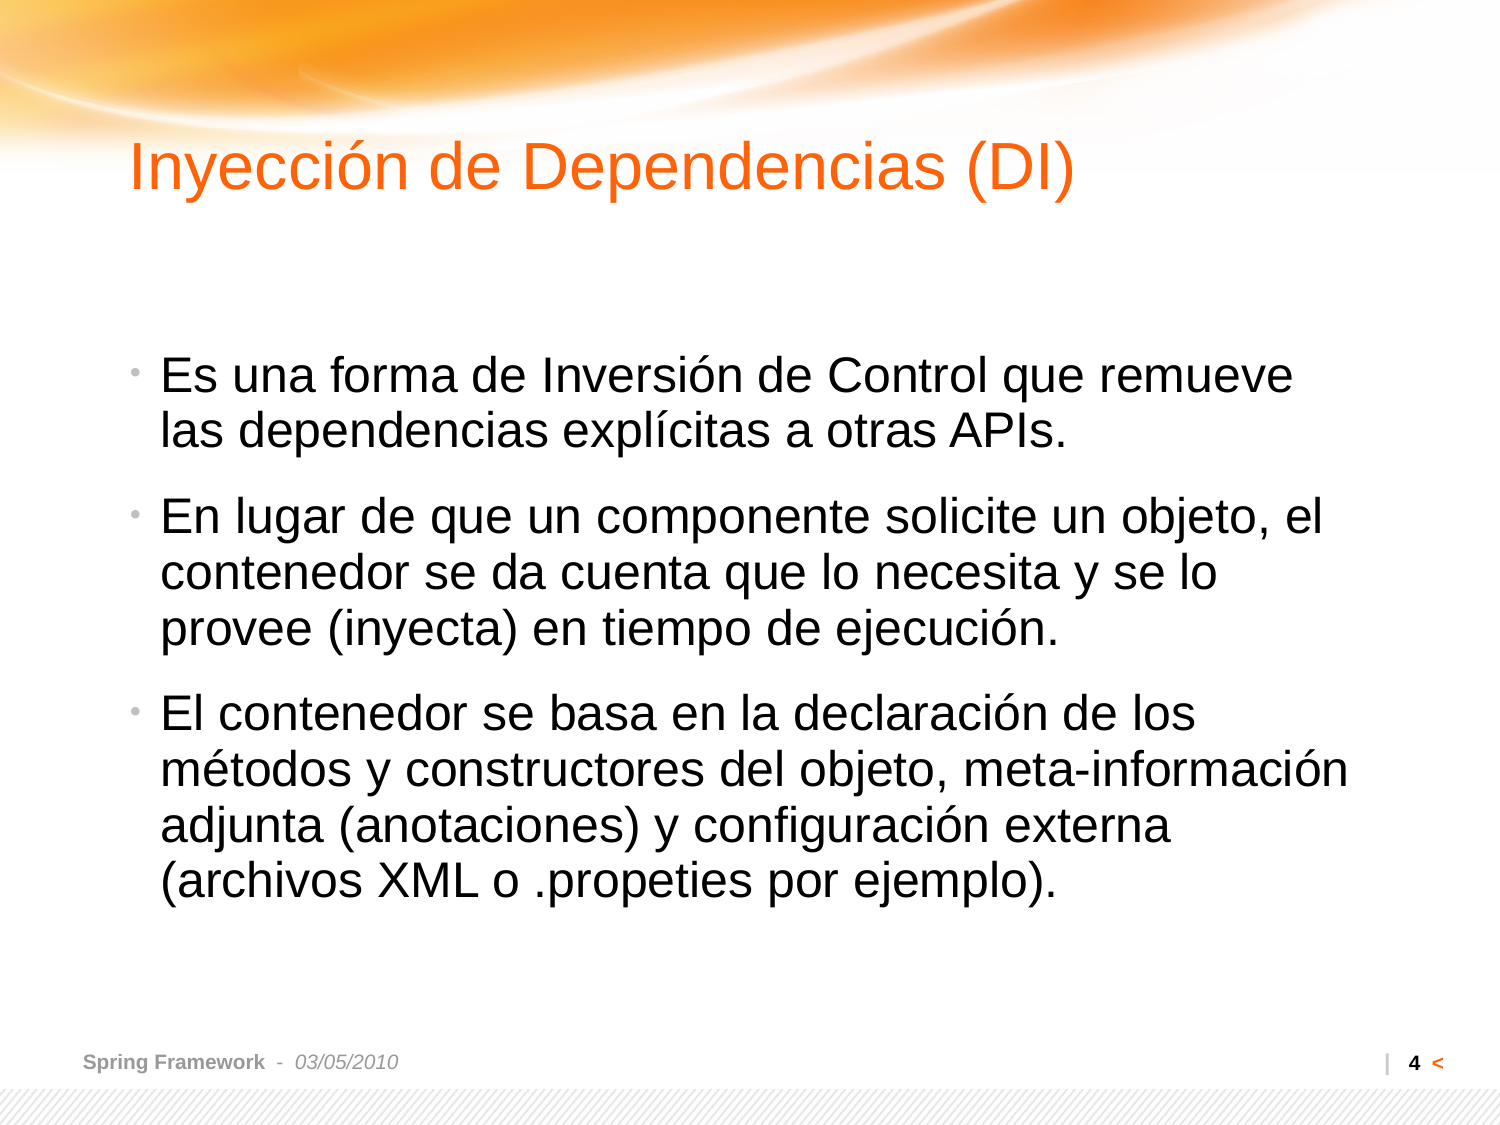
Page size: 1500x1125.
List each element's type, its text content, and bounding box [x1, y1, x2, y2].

list Es una forma de Inversión de Control que remueve las dependencias explícitas a otras APIs. En lugar de que un componente solicite un objeto, el contenedor se da cuenta que lo necesita y se lo provee (inyecta) en tiempo de ejecución. El contenedor se basa en la declaración de los métodos y constructores del objeto, meta-información adjunta (anotaciones) y configuración externa (archivos XML o .propeties por ejemplo). [130, 346, 1363, 1002]
picture [0, 0, 1500, 174]
picture [0, 1089, 1500, 1125]
title Inyección de Dependencias (DI) [128, 133, 1363, 247]
